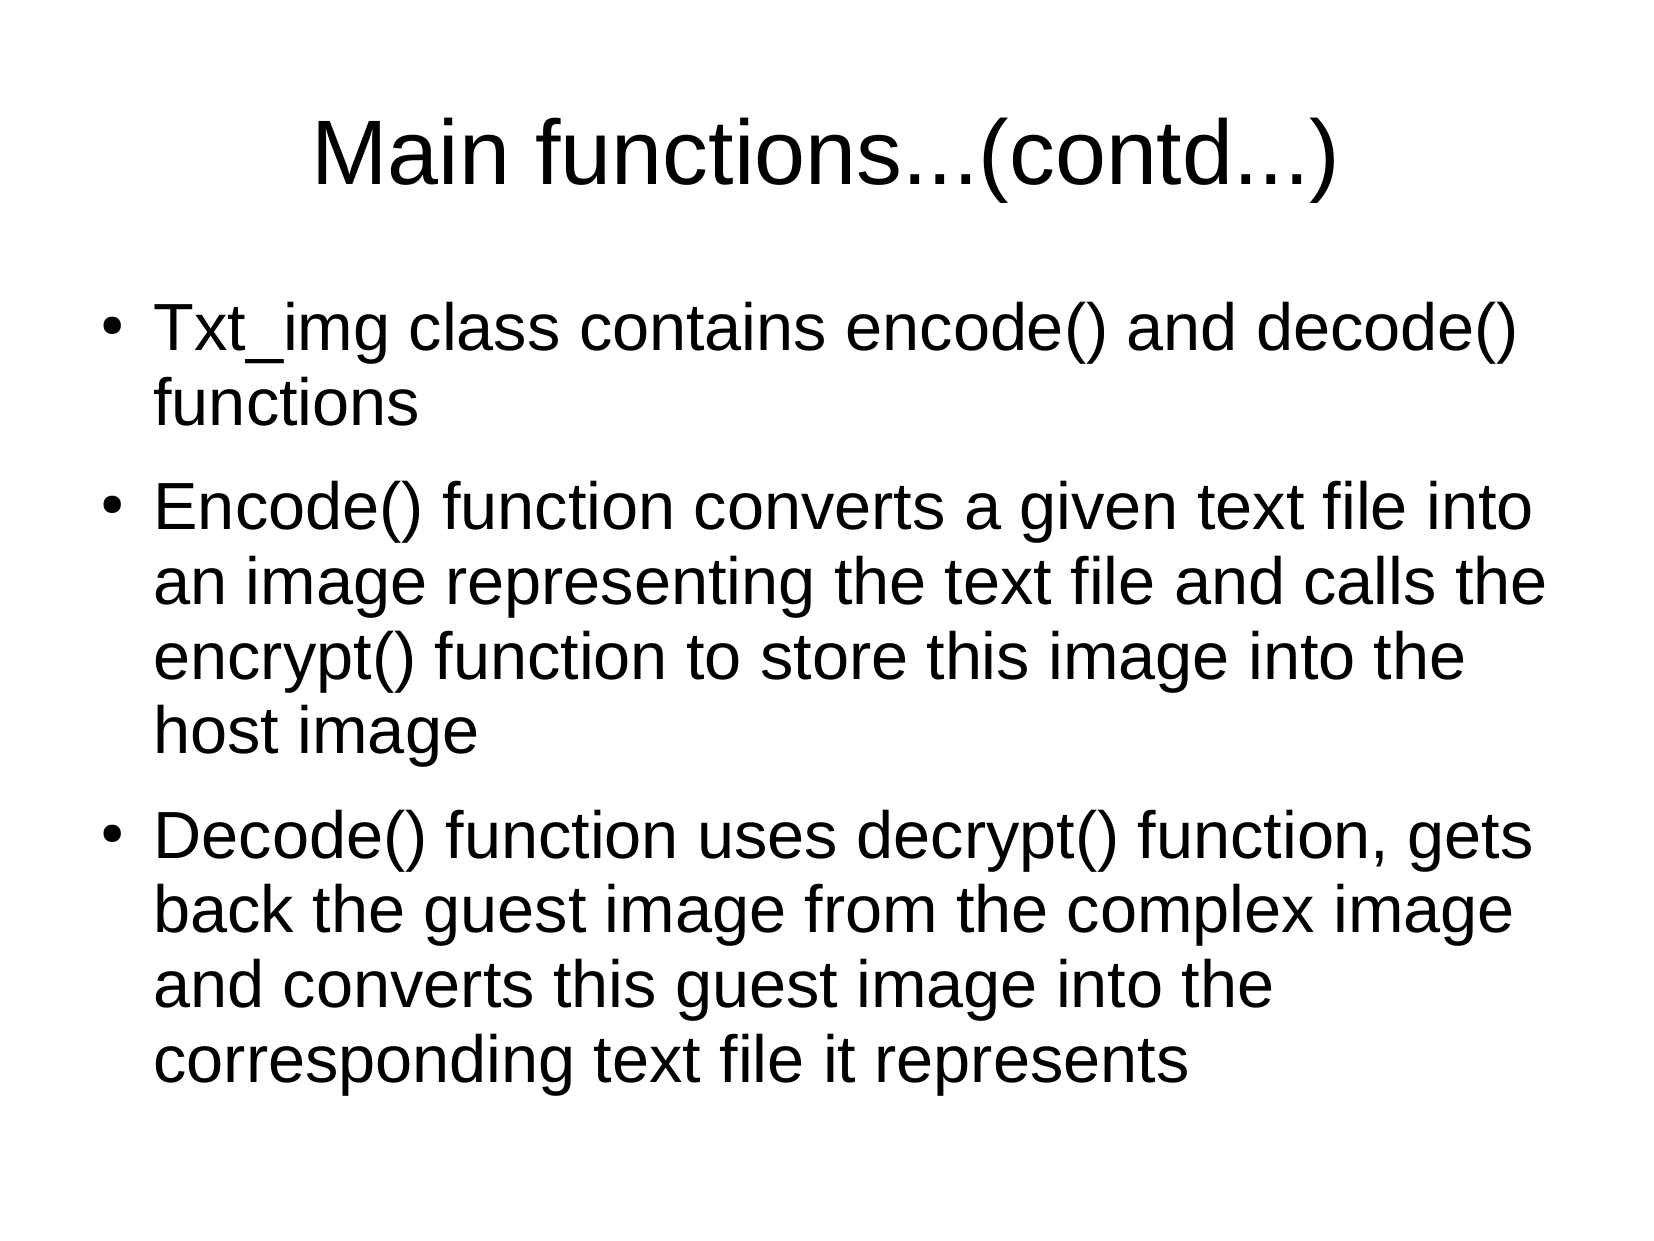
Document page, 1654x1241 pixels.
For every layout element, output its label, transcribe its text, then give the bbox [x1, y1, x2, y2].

list Txt_img class contains encode() and decode() functions Encode() function converts a given text file into an image representing the text file and calls the encrypt() function to store this image into the host image Decode() function uses decrypt() function, gets back the guest image from the complex image and converts this guest image into the corresponding text file it represents [82, 290, 1571, 1109]
title Main functions...(contd...) [82, 49, 1571, 257]
